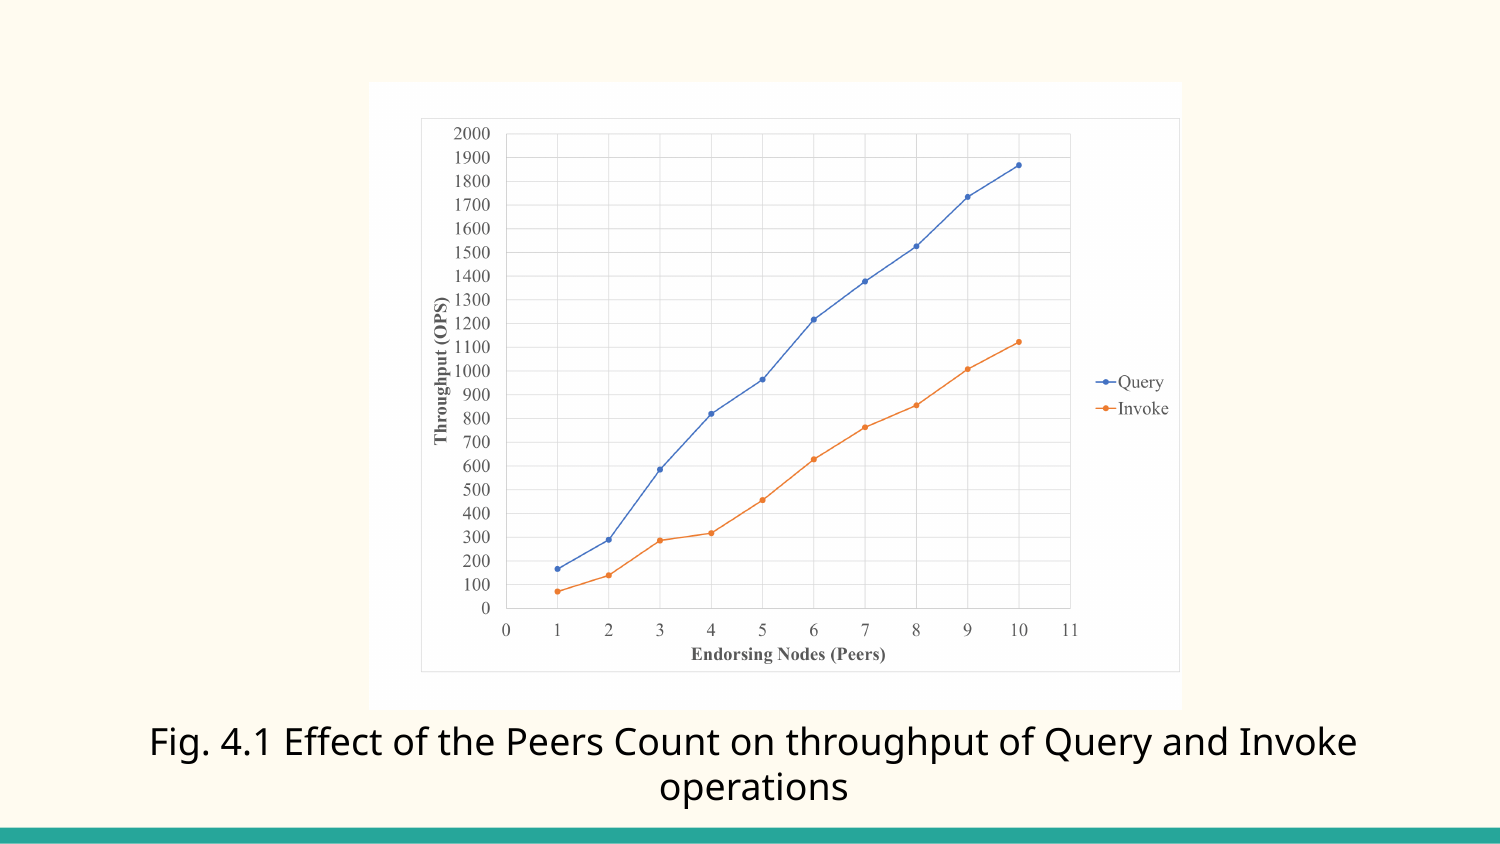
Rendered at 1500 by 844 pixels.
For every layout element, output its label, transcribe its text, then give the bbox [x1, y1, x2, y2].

text_box Fig. 4.1 Effect of the Peers Count on throughput of Query and Invoke operations [55, 710, 1453, 816]
picture [369, 82, 1182, 710]
